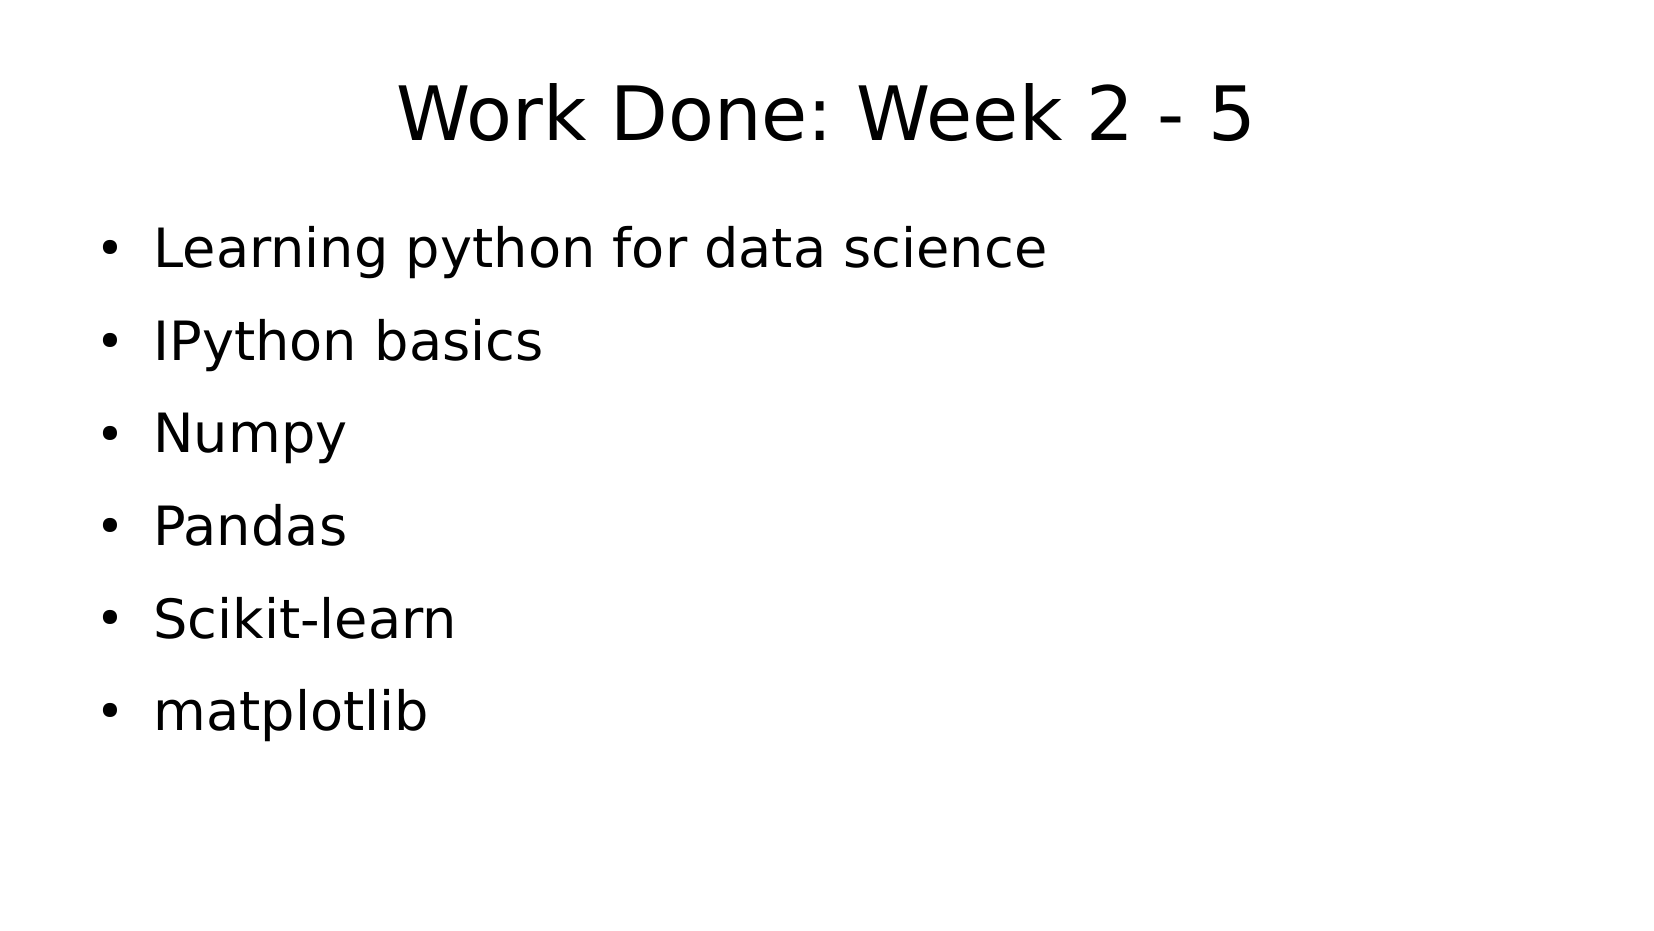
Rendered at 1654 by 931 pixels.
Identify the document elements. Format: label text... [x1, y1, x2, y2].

list Learning python for data science IPython basics Numpy Pandas Scikit-learn matplotlib [82, 217, 1571, 758]
title Work Done: Week 2 - 5 [82, 37, 1571, 193]
